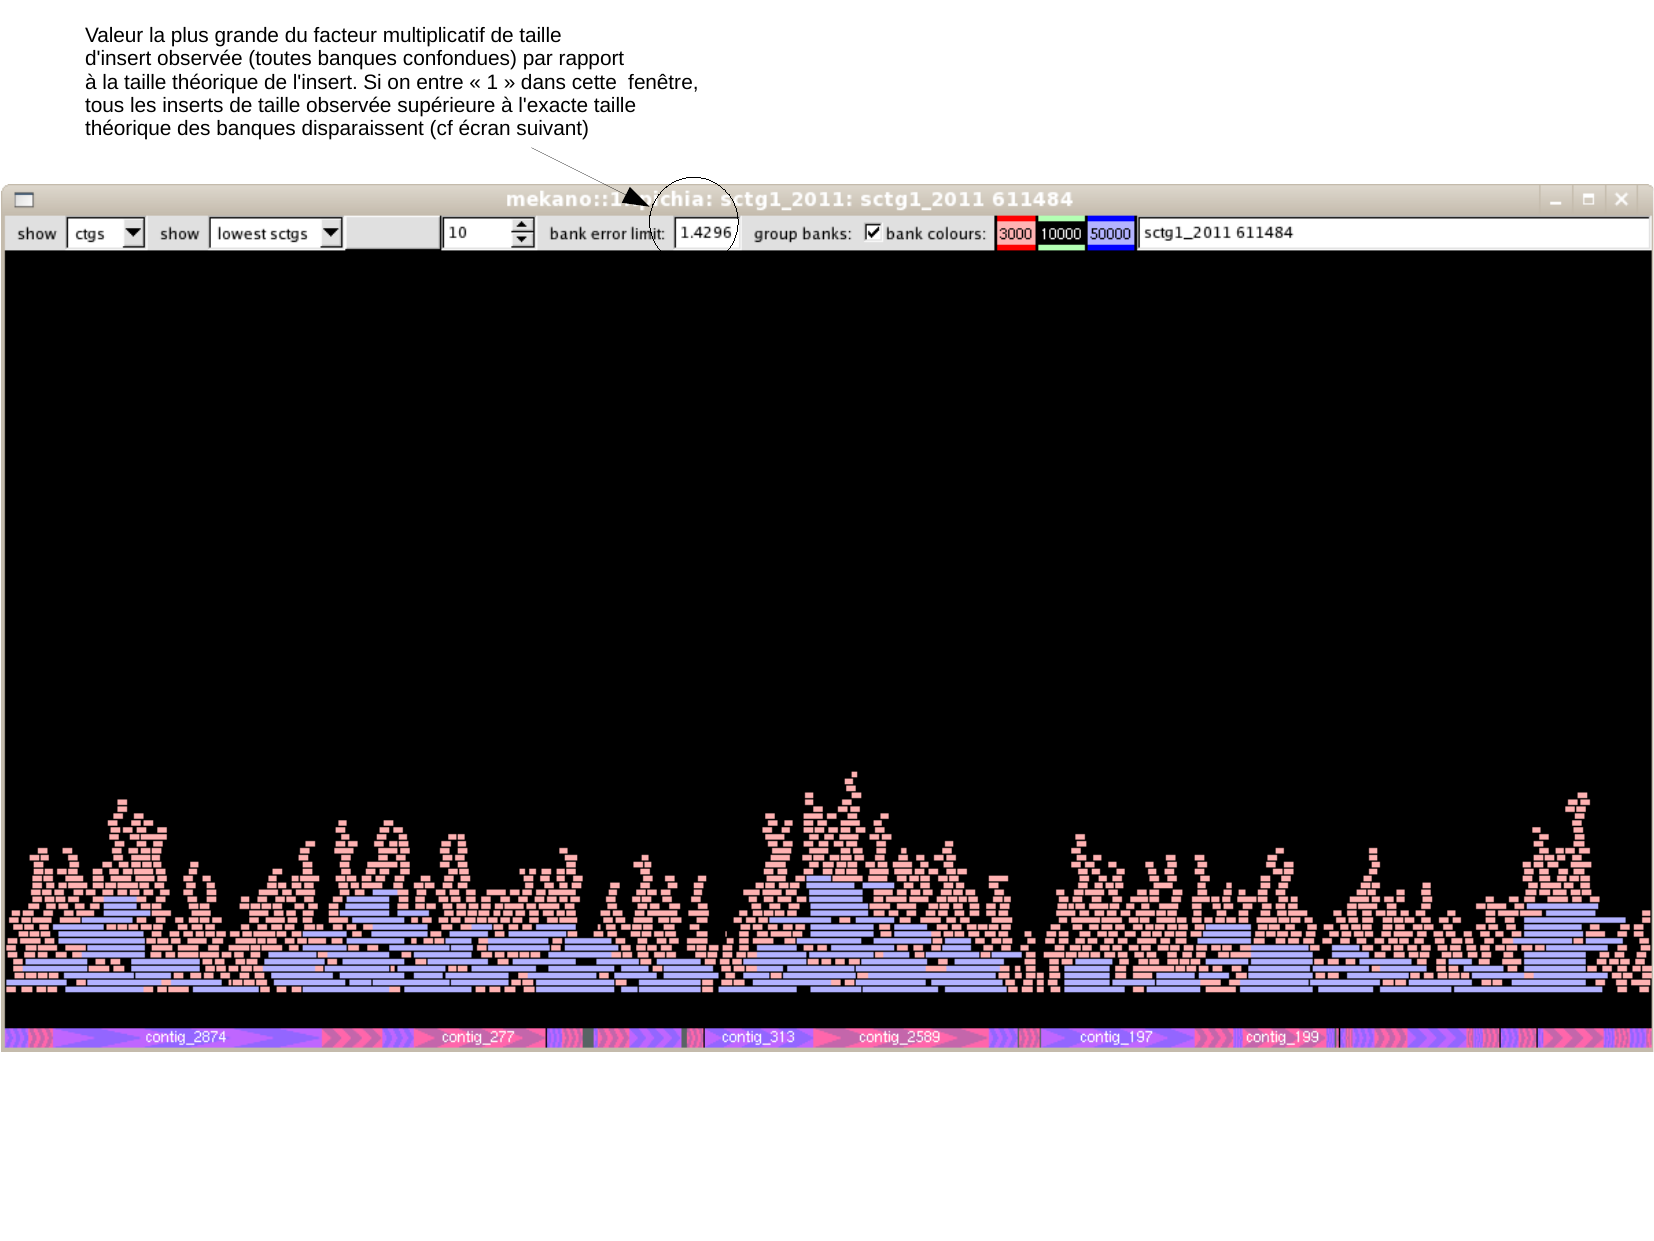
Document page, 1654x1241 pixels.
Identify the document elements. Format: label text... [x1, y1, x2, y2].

text_box Valeur la plus grande du facteur multiplicatif de taille d'insert observée (toutes banques confondues) par rapport à la taille théorique de l'insert. Si on entre « 1 » dans cette fenêtre, tous les inserts de taille observée supérieure à l'exacte taille théorique des banques disparaissent (cf écran suivant) [70, 16, 720, 148]
picture [1, 184, 1654, 1053]
